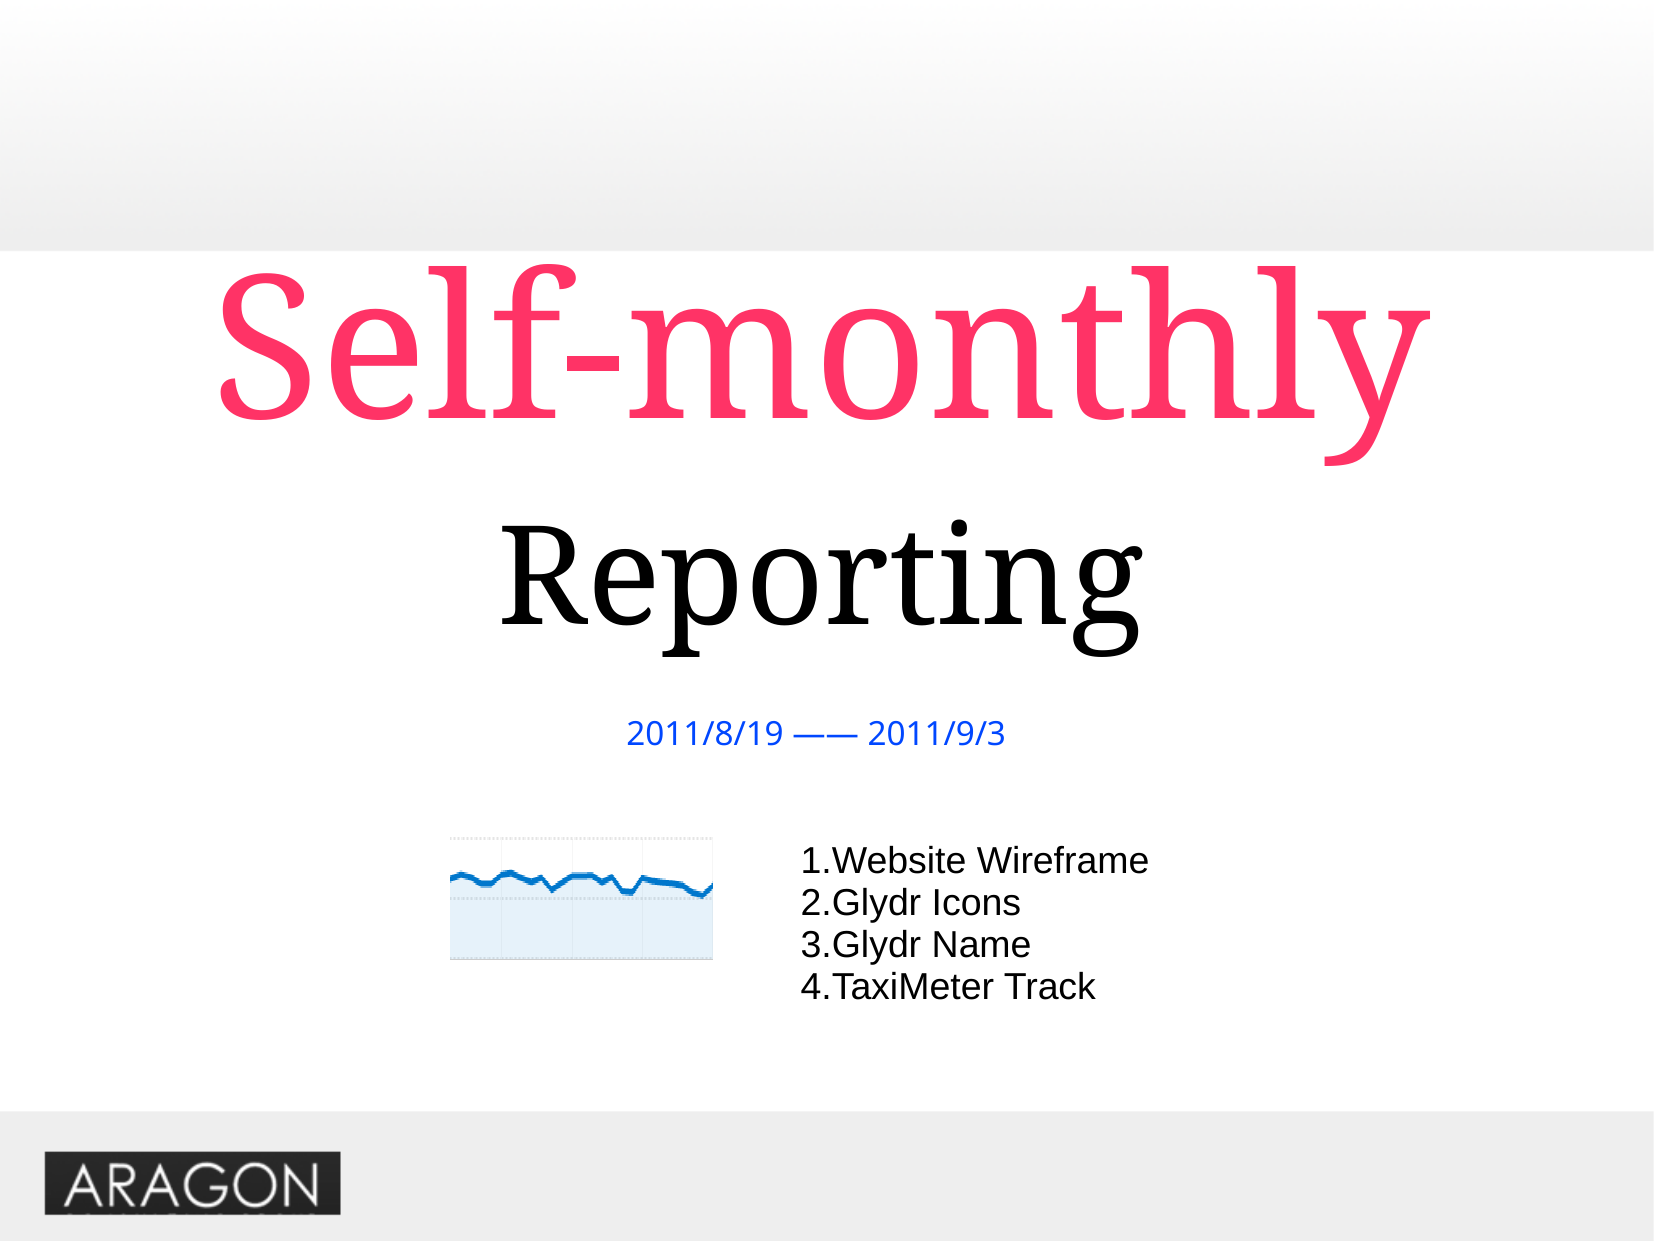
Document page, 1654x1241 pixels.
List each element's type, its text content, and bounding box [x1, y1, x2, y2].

text_box Website Wireframe Glydr Icons Glydr Name TaxiMeter Track [785, 832, 1165, 1015]
subtitle Self-monthly Reporting 2011/8/19 —— 2011/9/3 [76, 7, 1565, 1102]
picture [0, 0, 1654, 1241]
